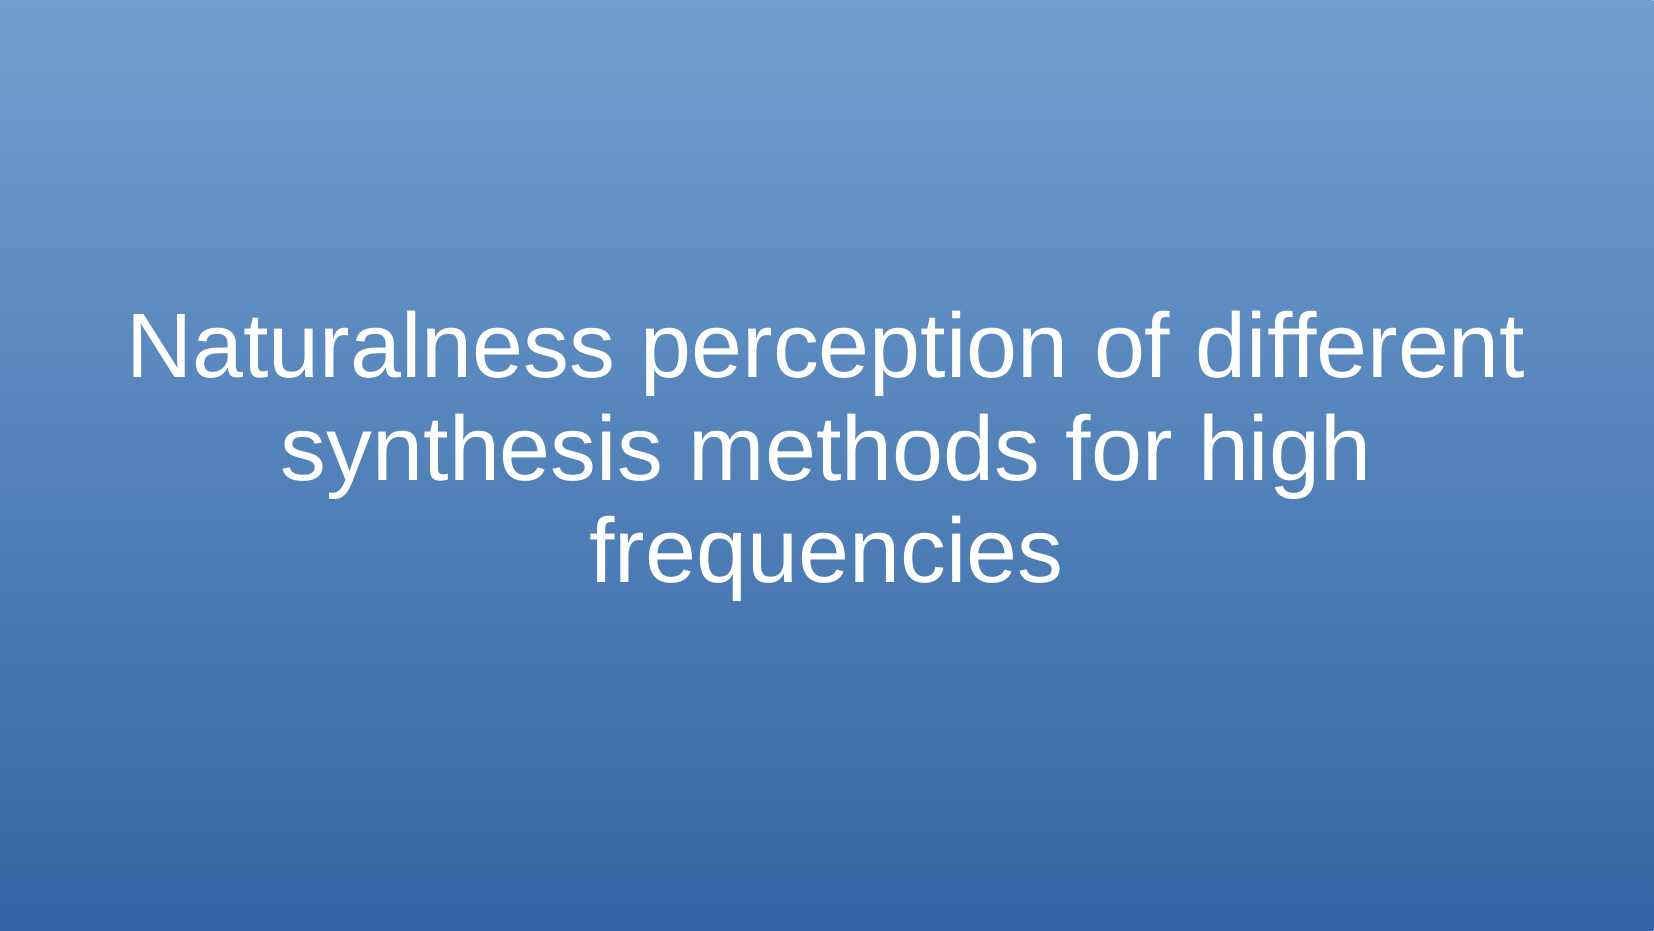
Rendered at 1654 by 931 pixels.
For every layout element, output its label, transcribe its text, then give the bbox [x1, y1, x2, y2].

title Naturalness perception of different synthesis methods for high frequencies [82, 243, 1571, 654]
